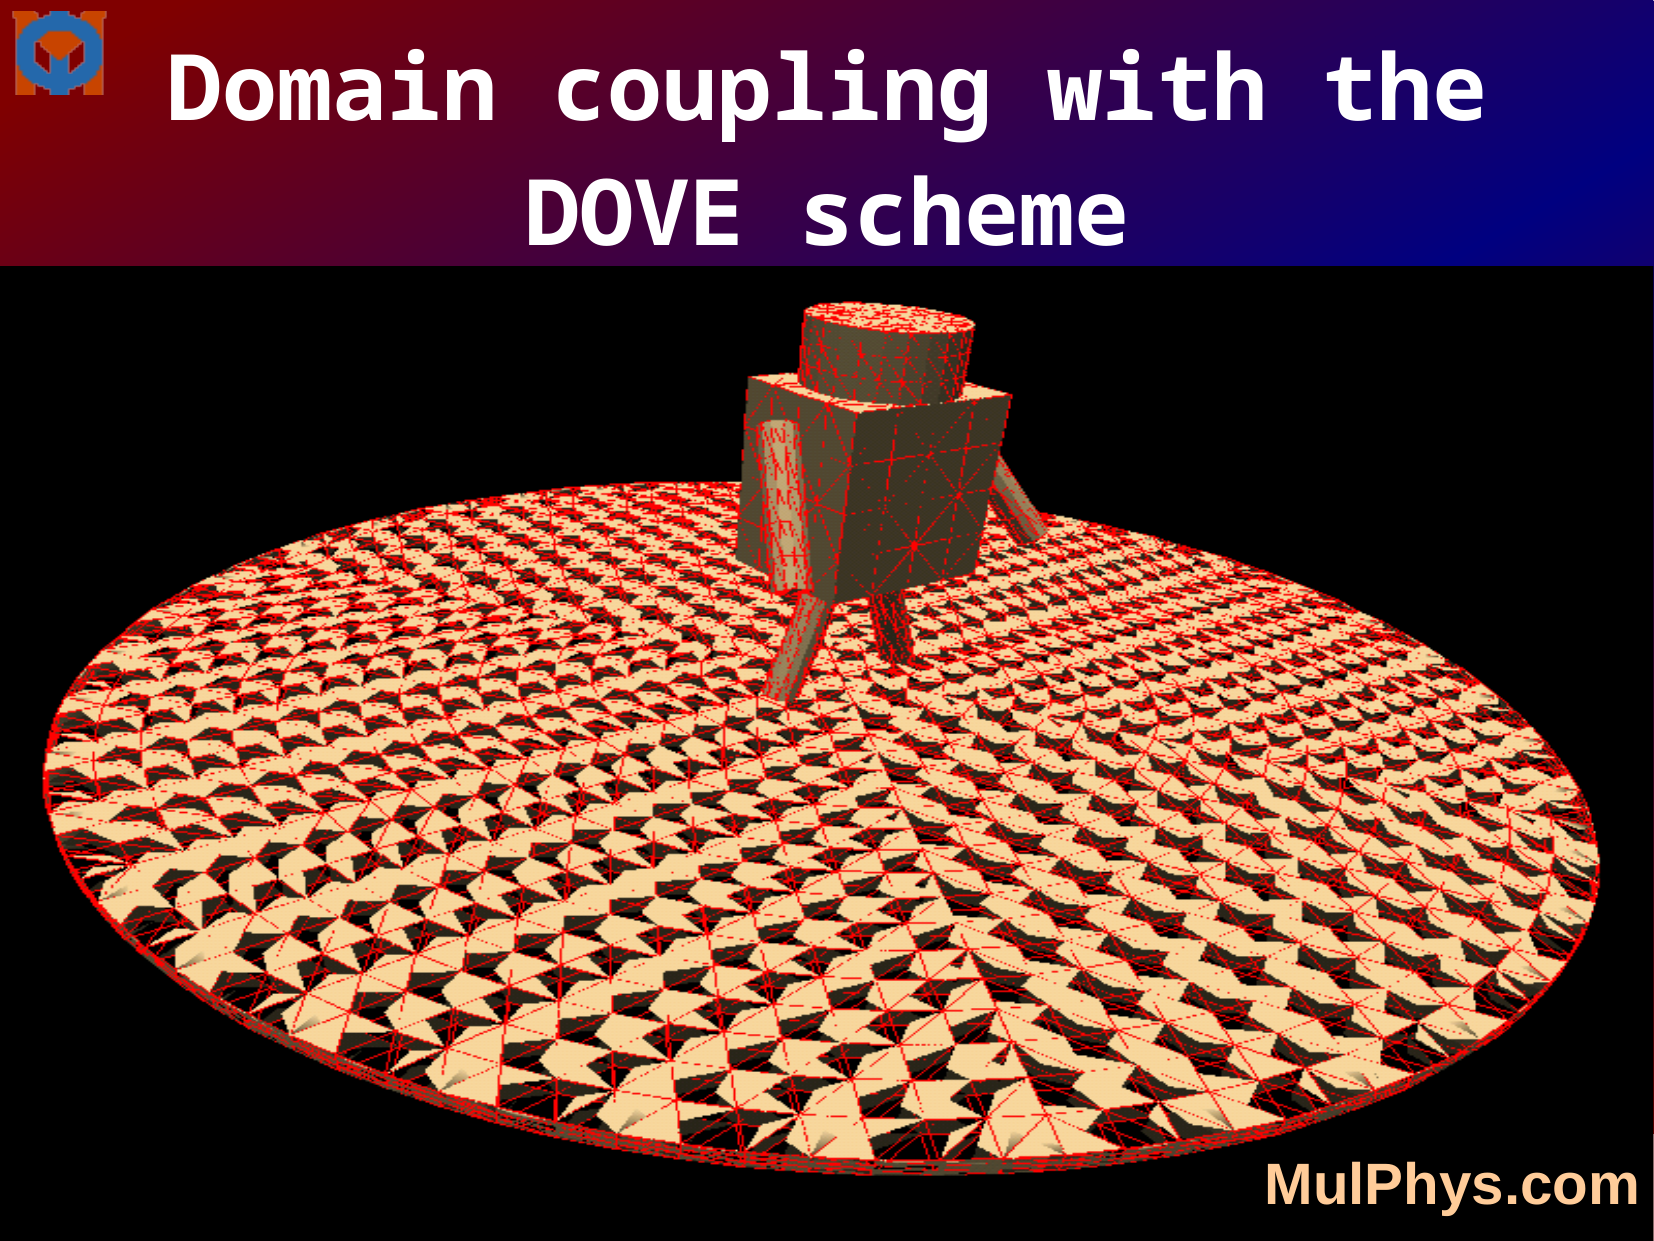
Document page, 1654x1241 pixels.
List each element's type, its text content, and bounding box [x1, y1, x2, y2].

text_box MulPhys.com [1264, 1152, 1641, 1228]
picture [11, 11, 110, 95]
title Domain coupling with the DOVE scheme [121, 28, 1534, 267]
picture [0, 266, 1654, 1241]
